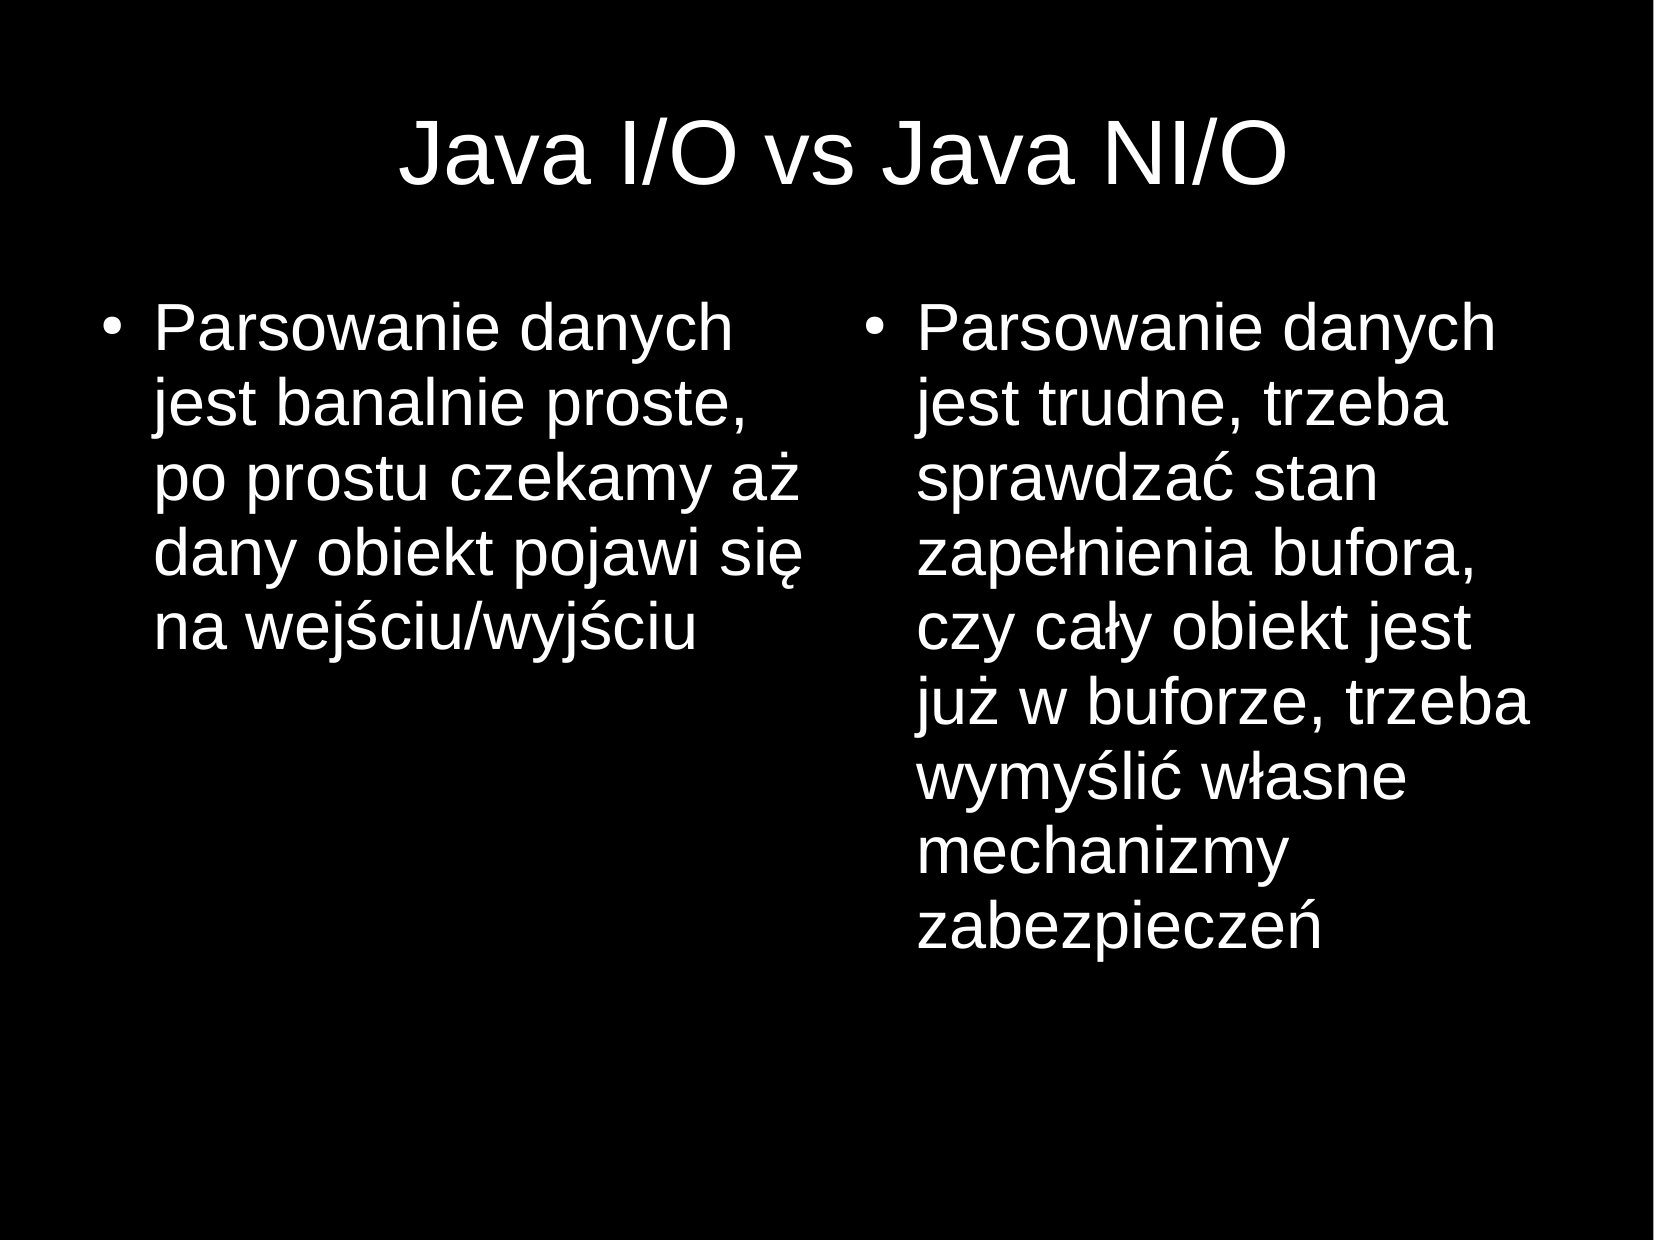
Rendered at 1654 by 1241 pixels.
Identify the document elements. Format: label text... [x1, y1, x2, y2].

title Java I/O vs Java NI/O [82, 49, 1571, 257]
list Parsowanie danych jest banalnie proste, po prostu czekamy aż dany obiekt pojawi się na wejściu/wyjściu [82, 290, 809, 1010]
list Parsowanie danych jest trudne, trzeba sprawdzać stan zapełnienia bufora, czy cały obiekt jest już w buforze, trzeba wymyślić własne mechanizmy zabezpieczeń [845, 290, 1572, 1010]
